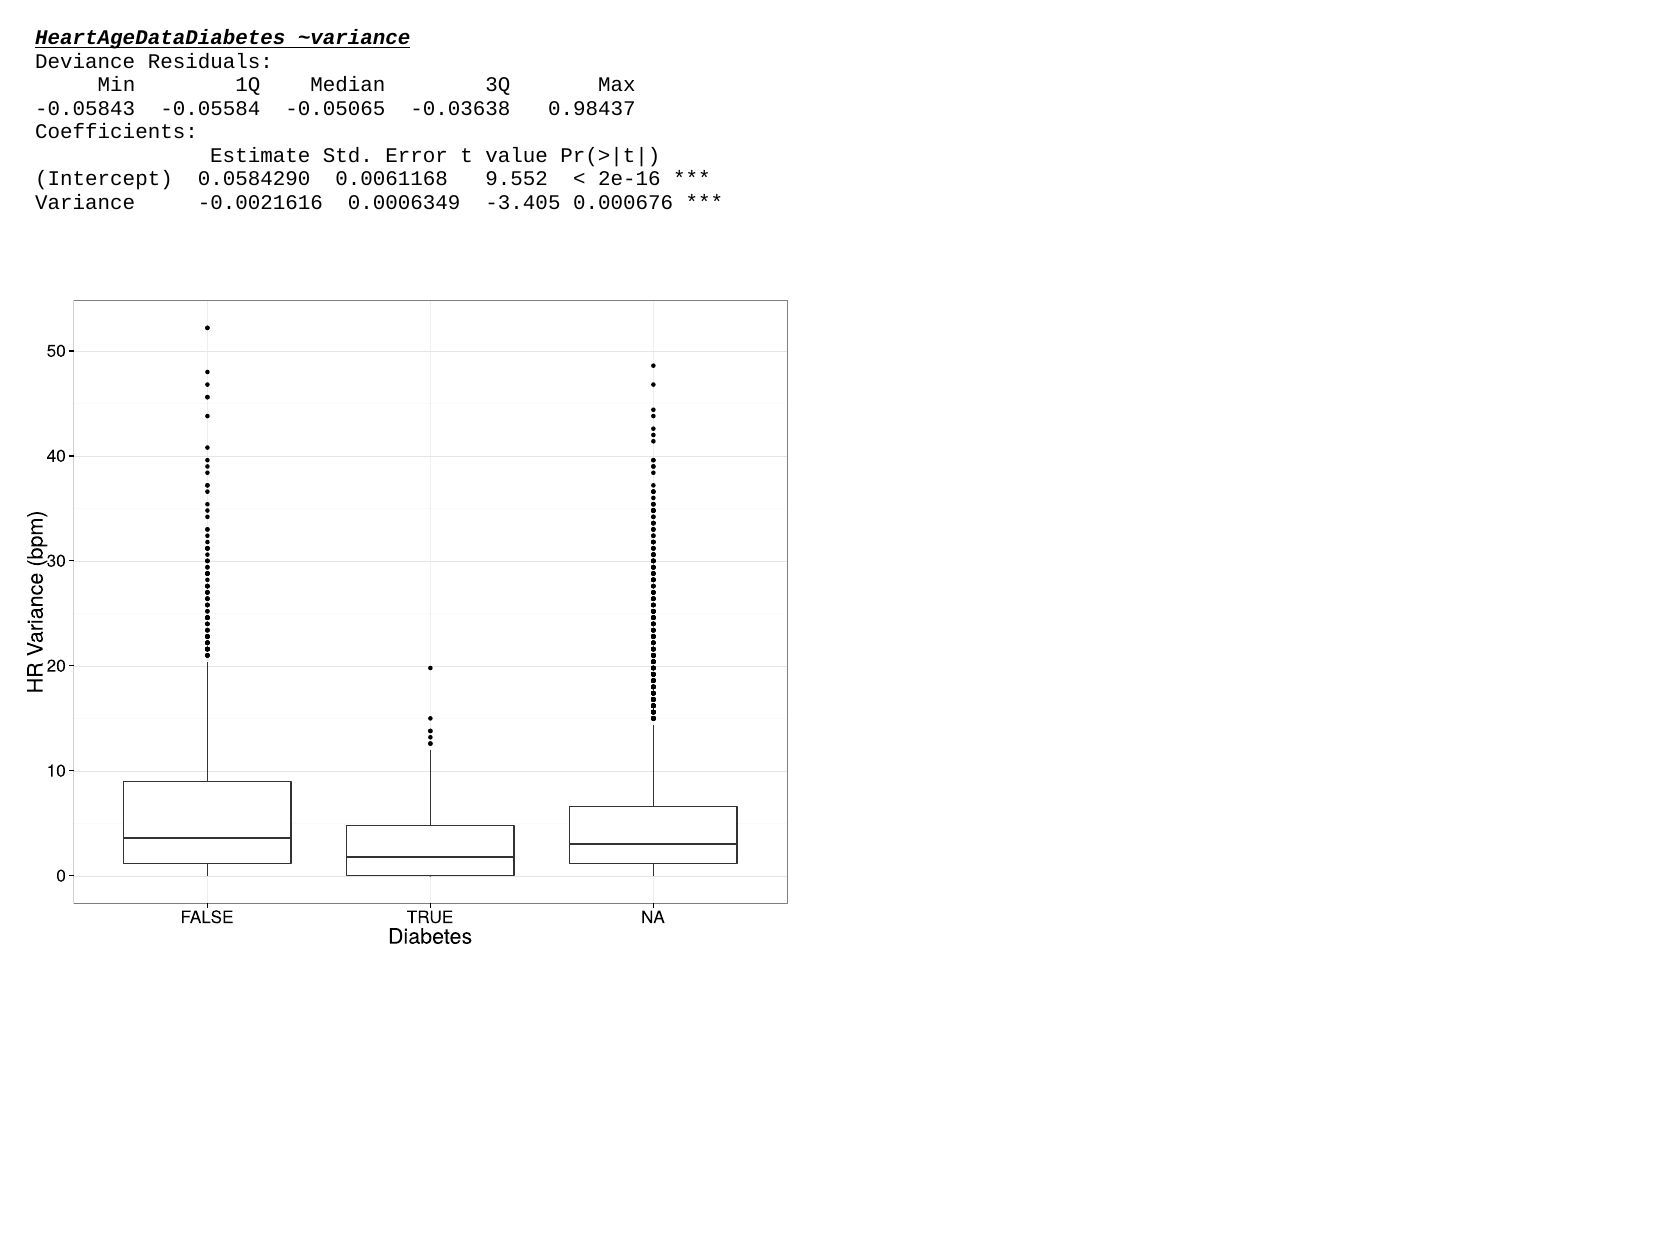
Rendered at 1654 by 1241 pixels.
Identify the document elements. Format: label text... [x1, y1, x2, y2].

picture [15, 285, 803, 956]
text_box HeartAgeDataDiabetes ~variance Deviance Residuals: Min 1Q Median 3Q Max -0.05843 -0.05584 -0.05065 -0.03638 0.98437 Coefficients: Estimate Std. Error t value Pr(>|t|) (Intercept) 0.0584290 0.0061168 9.552 < 2e-16 *** Variance -0.0021616 0.0006349 -3.405 0.000676 *** [20, 20, 751, 226]
